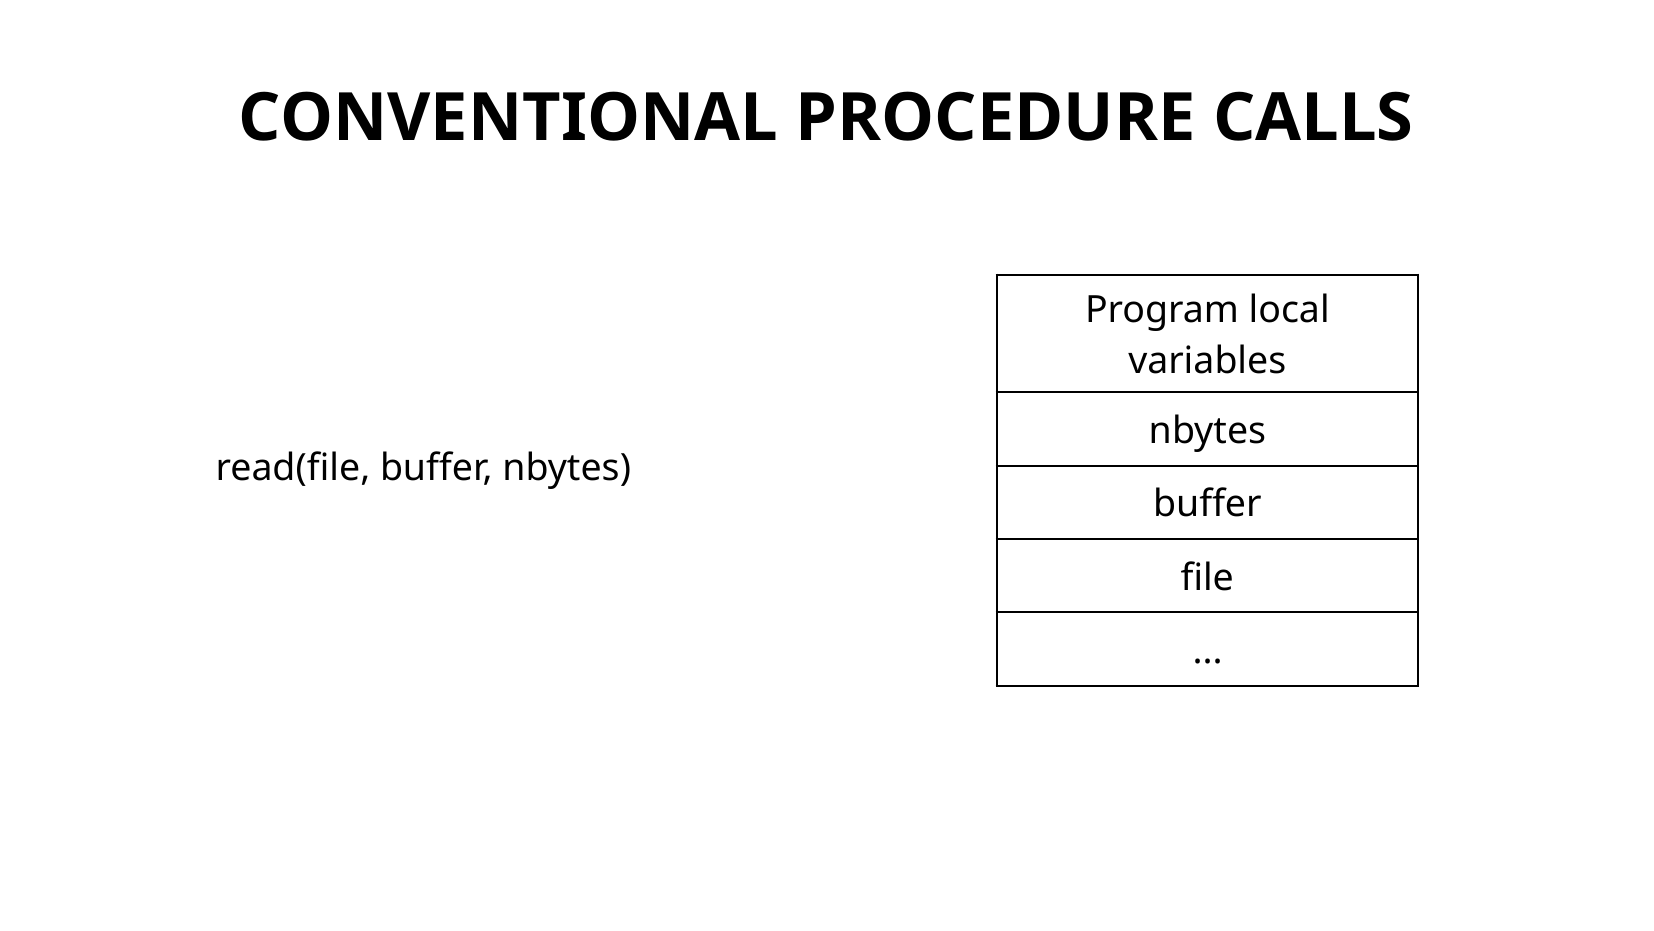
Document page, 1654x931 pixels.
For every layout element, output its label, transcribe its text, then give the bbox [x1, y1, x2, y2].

table_header Program local variables [998, 276, 1417, 391]
table_cell ... [998, 613, 1417, 685]
title CONVENTIONAL PROCEDURE CALLS [82, 36, 1571, 193]
table_cell nbytes [998, 393, 1417, 465]
table_cell file [998, 540, 1417, 611]
text_box read(file, buffer, nbytes) [200, 432, 827, 498]
table_cell buffer [998, 467, 1417, 538]
